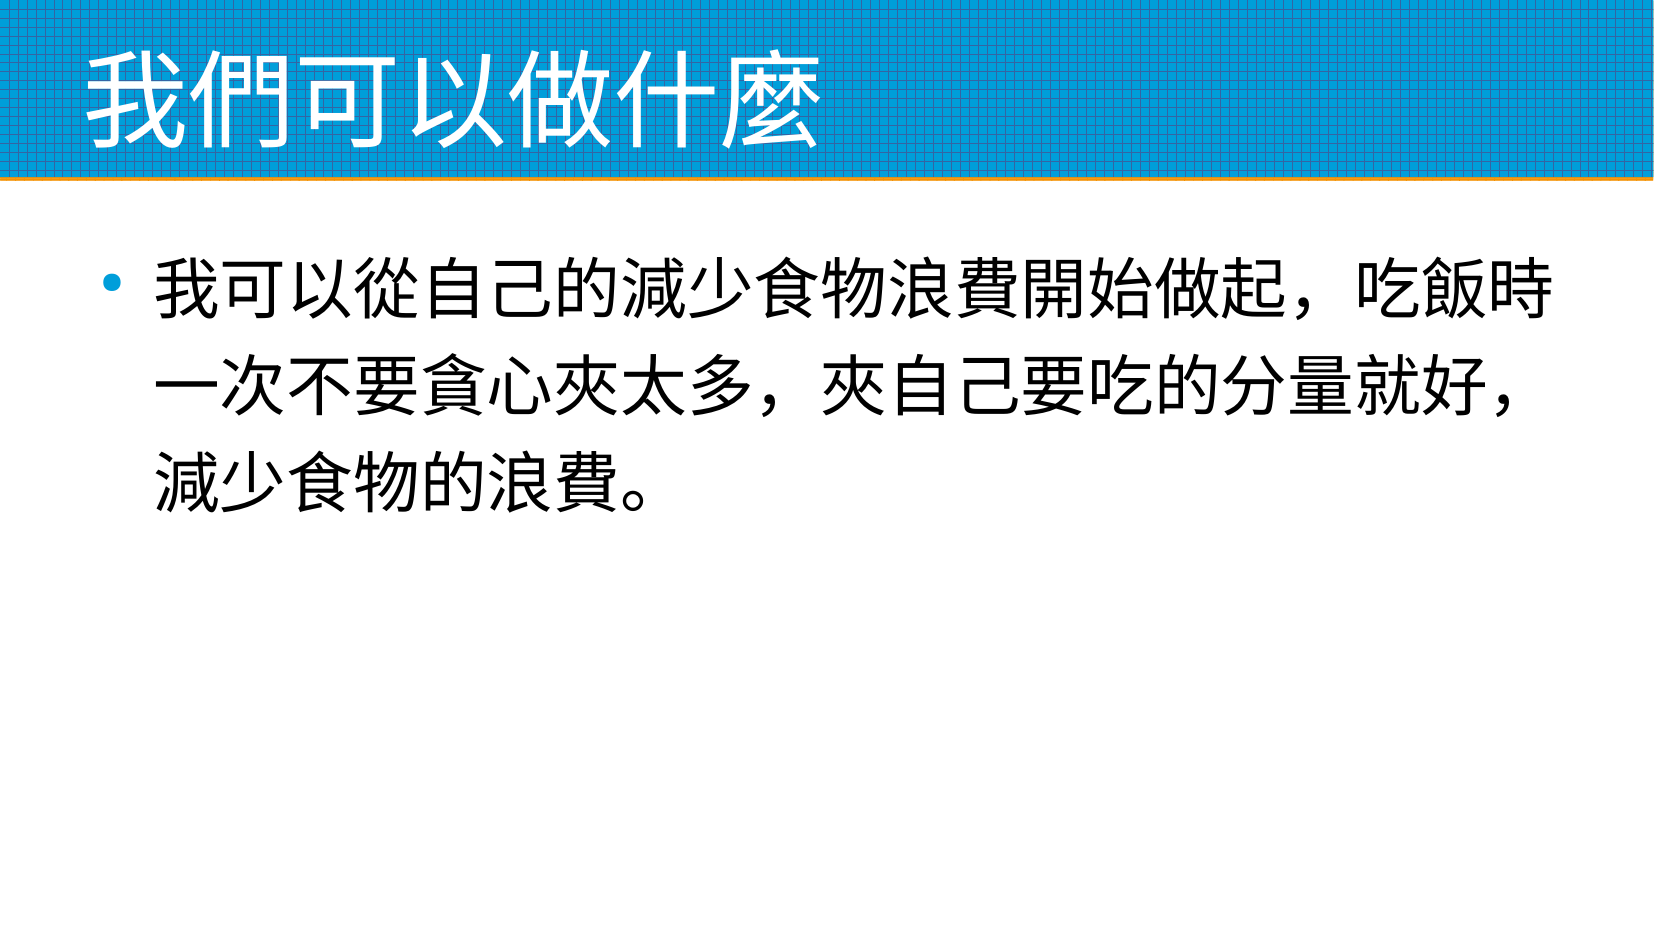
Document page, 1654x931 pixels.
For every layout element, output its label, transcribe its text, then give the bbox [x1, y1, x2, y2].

list 我可以從自己的減少食物浪費開始做起，吃飯時一次不要貪心夾太多，夾自己要吃的分量就好，減少食物的浪費。 [82, 236, 1563, 811]
title 我們可以做什麼 [82, 14, 1571, 171]
